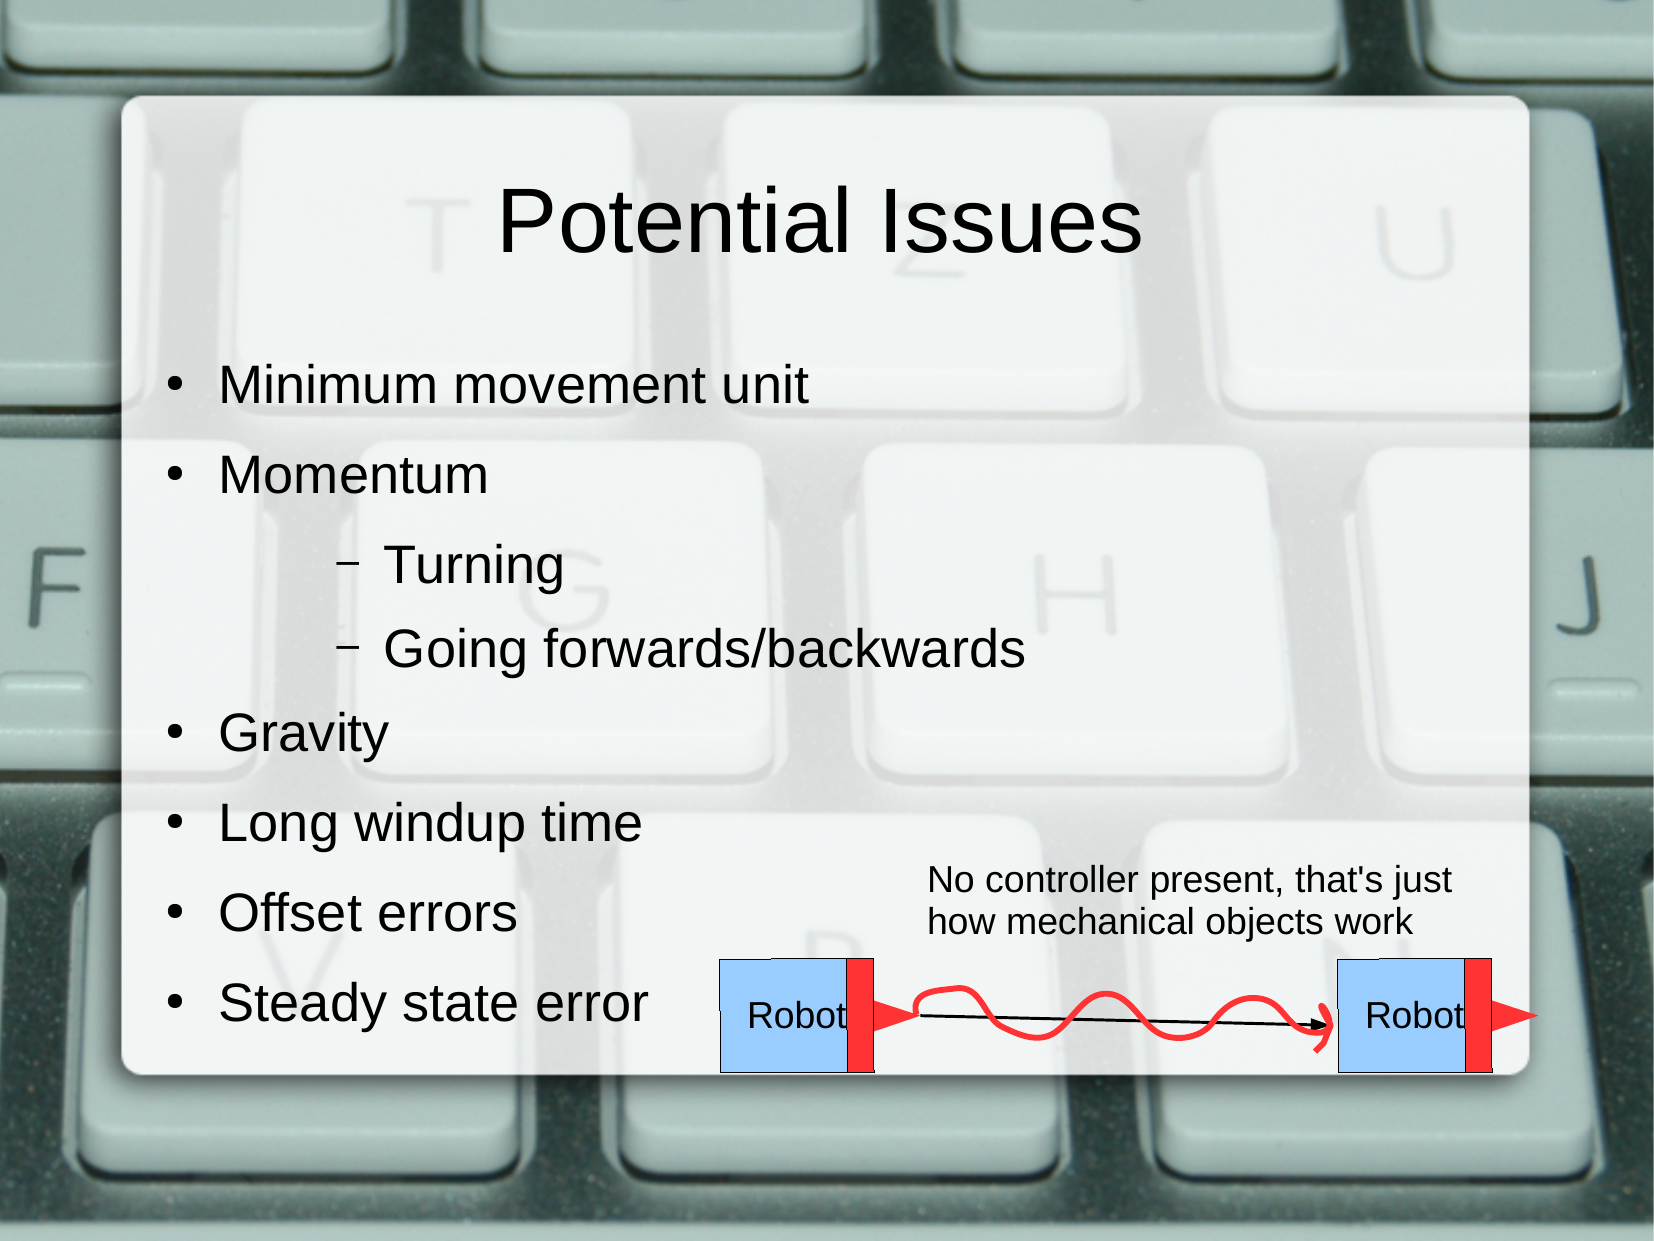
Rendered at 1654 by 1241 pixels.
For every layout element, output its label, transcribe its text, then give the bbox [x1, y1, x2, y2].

text_box Robot [1337, 958, 1465, 1073]
list Minimum movement unit Momentum Turning Going forwards/backwards Gravity Long windup time Offset errors Steady state error [147, 354, 1506, 1063]
picture [0, 0, 1654, 1241]
text_box Robot [719, 958, 847, 1073]
text_box No controller present, that's just how mechanical objects work [909, 848, 1471, 953]
text_box [1464, 958, 1493, 1073]
title Potential Issues [135, 117, 1506, 325]
text_box [846, 958, 875, 1073]
